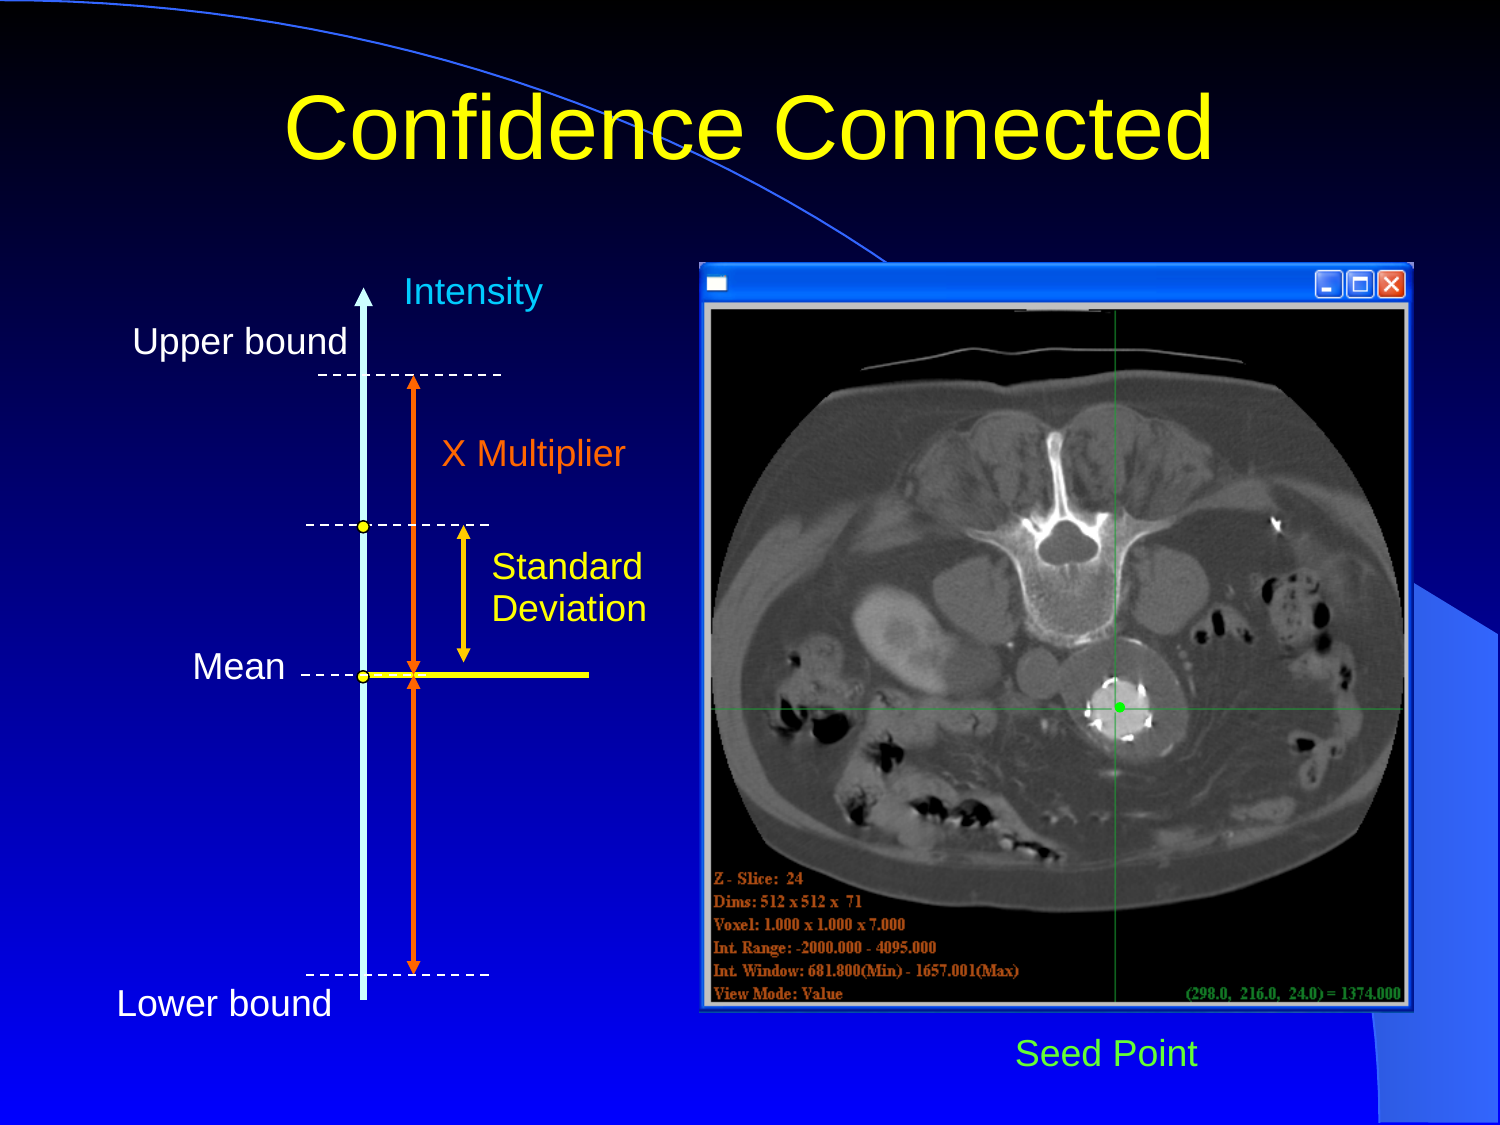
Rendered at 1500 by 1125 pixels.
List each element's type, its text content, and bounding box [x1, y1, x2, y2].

text_box Seed Point [1000, 1025, 1213, 1083]
title Confidence Connected [112, 17, 1388, 245]
text_box [356, 670, 370, 683]
text_box X Multiplier [426, 425, 642, 483]
text_box Mean [177, 637, 301, 695]
text_box [357, 520, 370, 533]
text_box [1114, 702, 1126, 713]
chart [699, 262, 1414, 1013]
text_box Intensity [388, 262, 559, 320]
text_box Lower bound [101, 975, 348, 1033]
text_box Upper bound [117, 312, 364, 370]
text_box Standard Deviation [476, 537, 662, 637]
